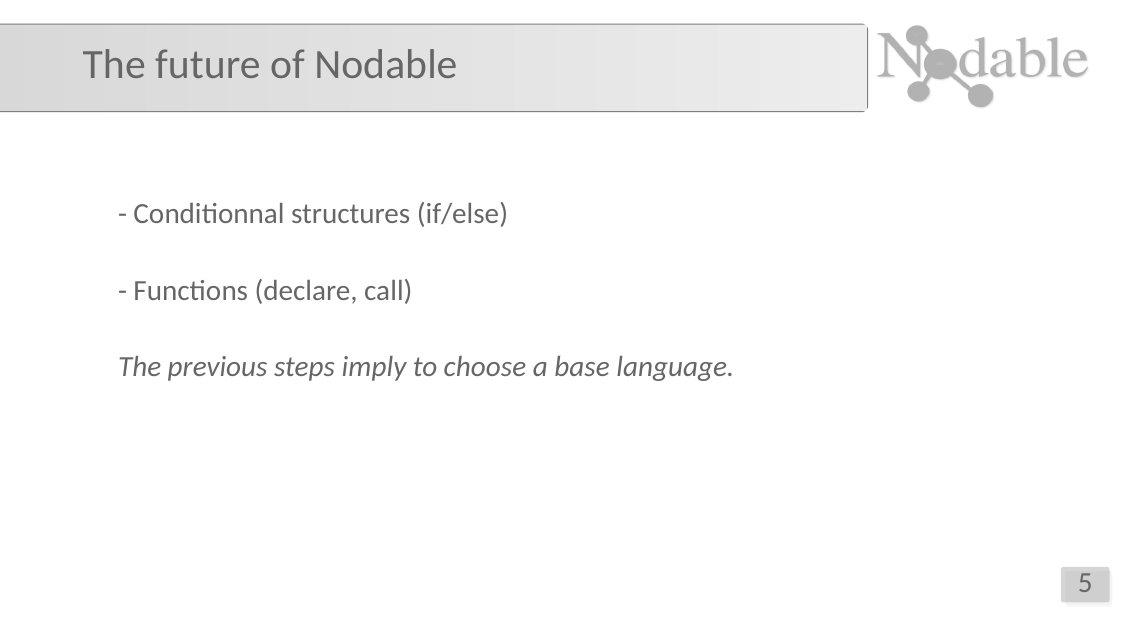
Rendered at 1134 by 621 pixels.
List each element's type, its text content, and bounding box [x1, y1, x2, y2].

title The future of Nodable [82, 29, 738, 107]
list - Conditionnal structures (if/else) - Functions (declare, call) The previous steps imply to choose a base language. [118, 201, 990, 450]
